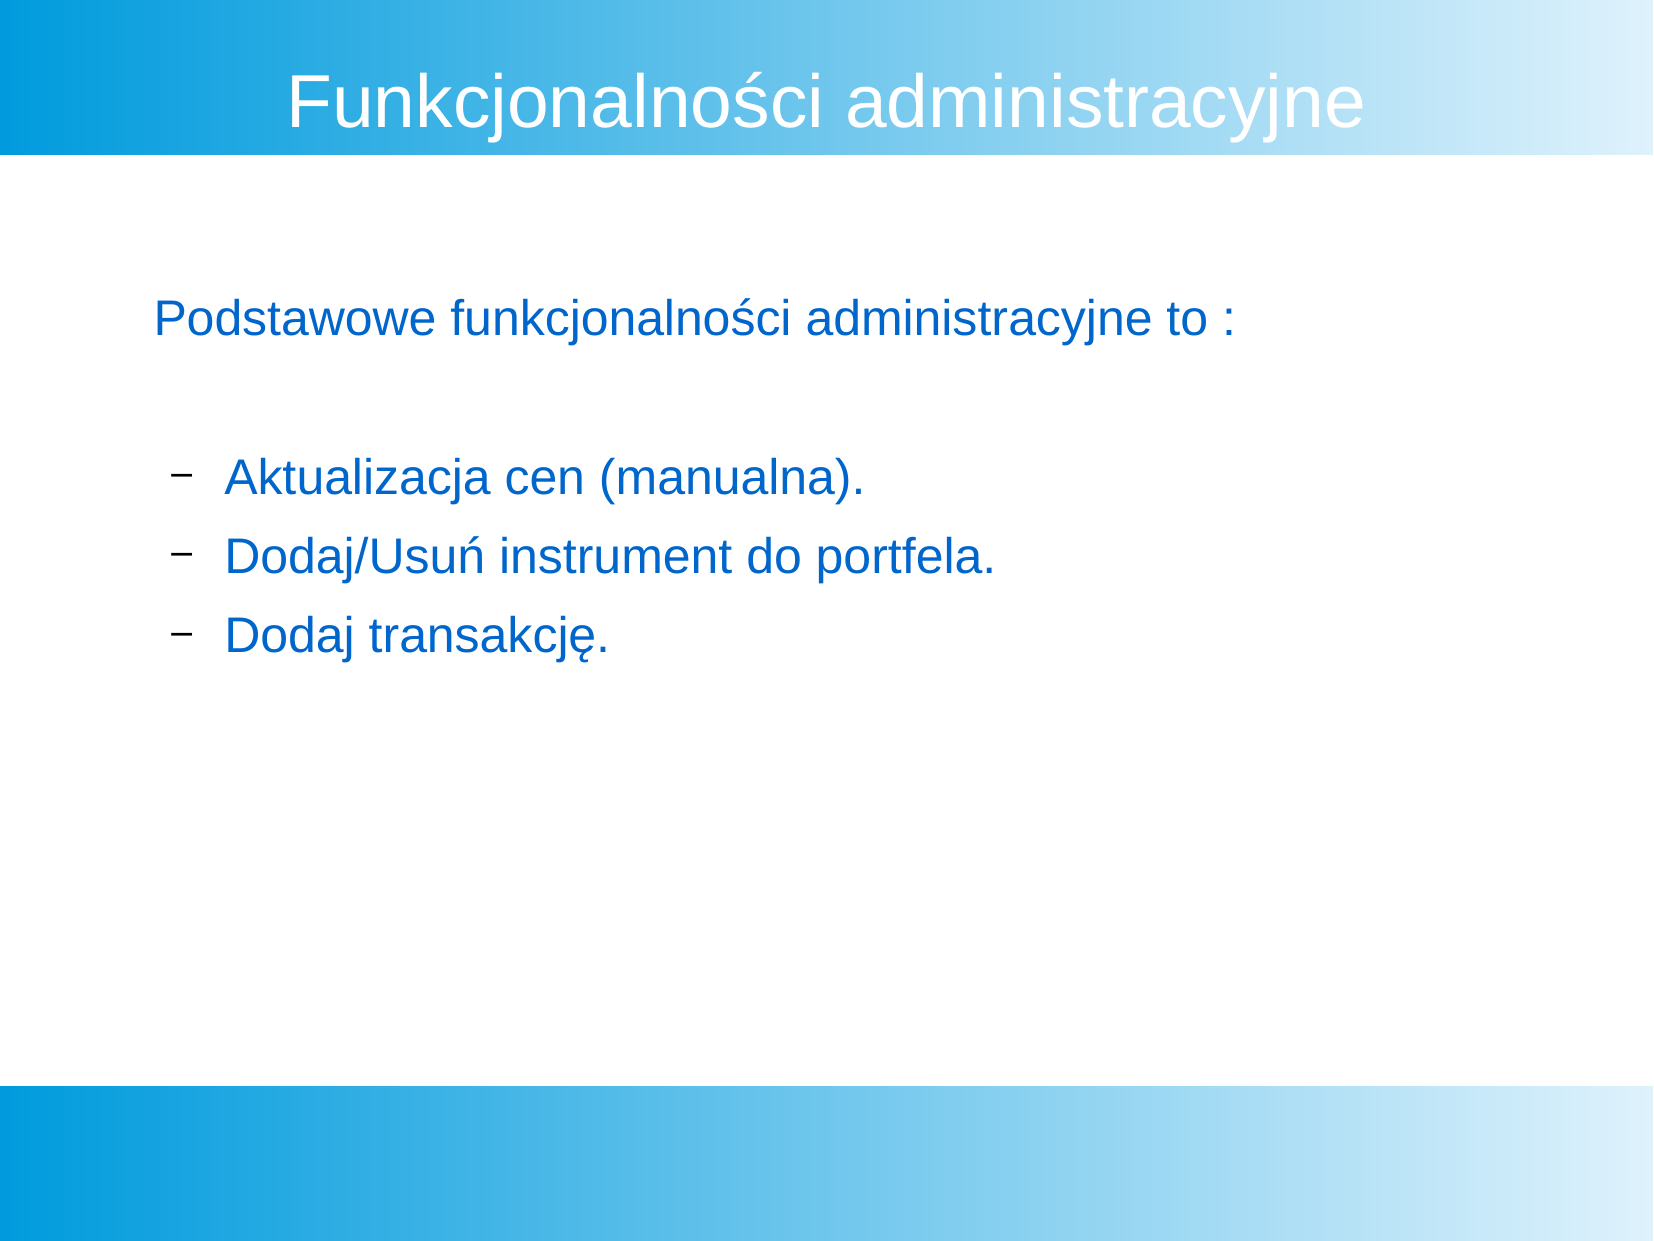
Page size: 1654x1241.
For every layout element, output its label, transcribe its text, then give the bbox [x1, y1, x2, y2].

list Podstawowe funkcjonalności administracyjne to : Aktualizacja cen (manualna). Dodaj/Usuń instrument do portfela. Dodaj transakcję. [82, 290, 1571, 1010]
title Funkcjonalności administracyjne [82, 49, 1571, 155]
